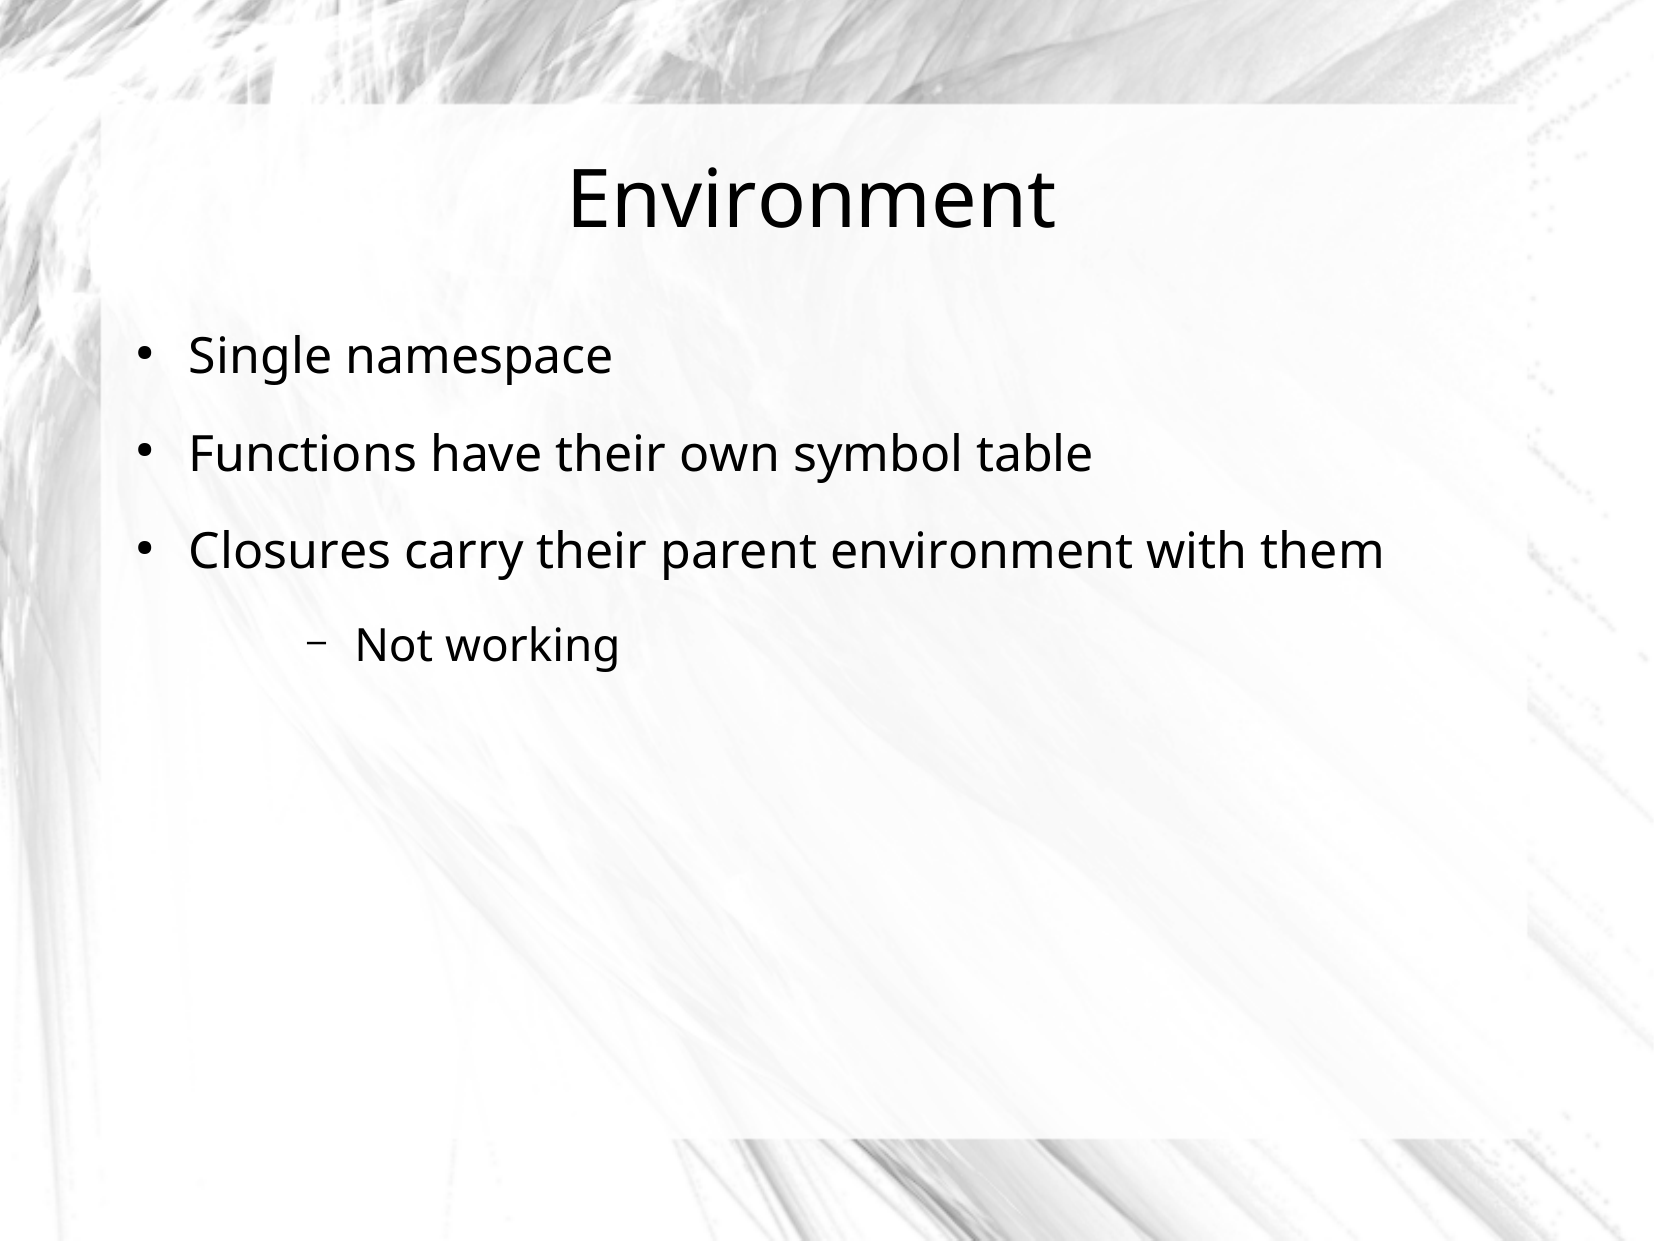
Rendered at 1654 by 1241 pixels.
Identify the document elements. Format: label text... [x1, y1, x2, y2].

picture [0, 0, 1654, 1241]
title Environment [118, 112, 1506, 281]
list Single namespace Functions have their own symbol table Closures carry their parent environment with them Not working [118, 319, 1571, 1040]
